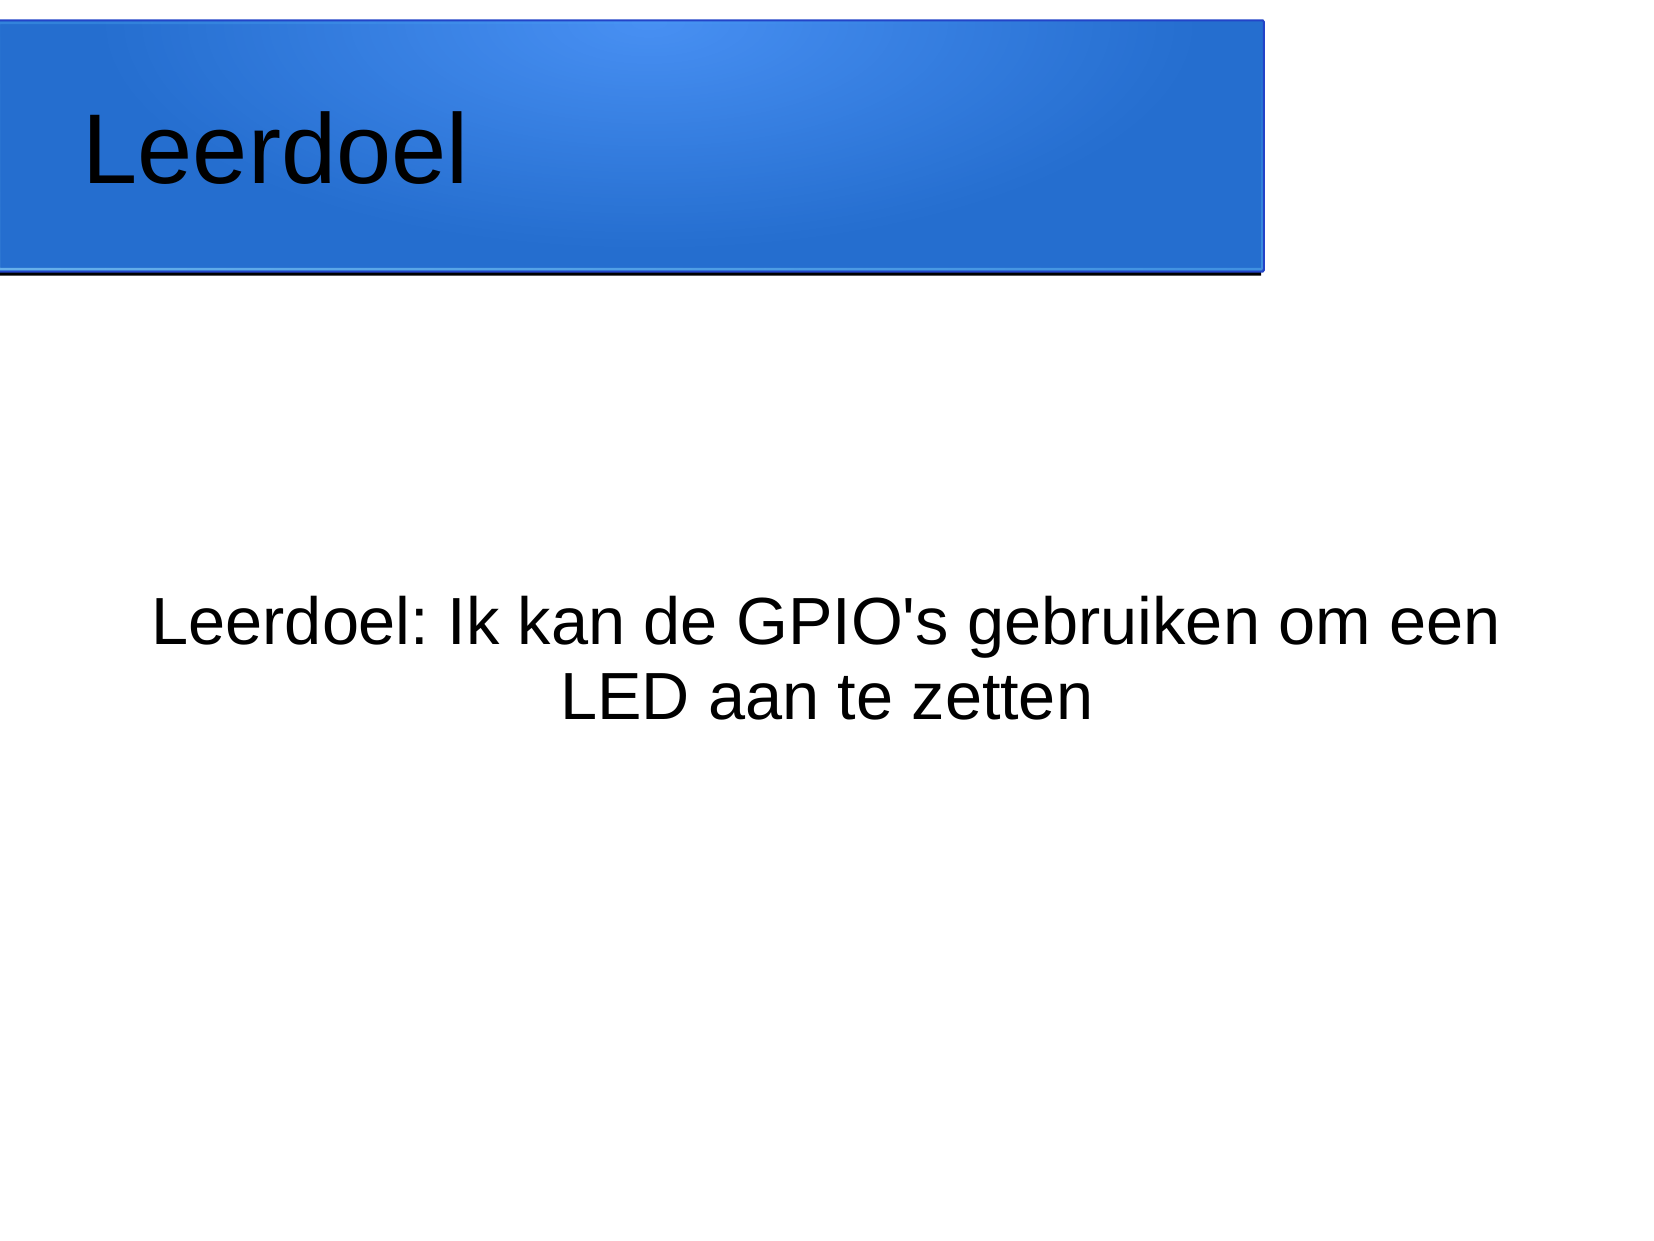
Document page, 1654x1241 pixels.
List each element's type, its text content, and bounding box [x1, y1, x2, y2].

subtitle Leerdoel: Ik kan de GPIO's gebruiken om een LED aan te zetten [82, 299, 1571, 1019]
title Leerdoel [82, 47, 1235, 252]
